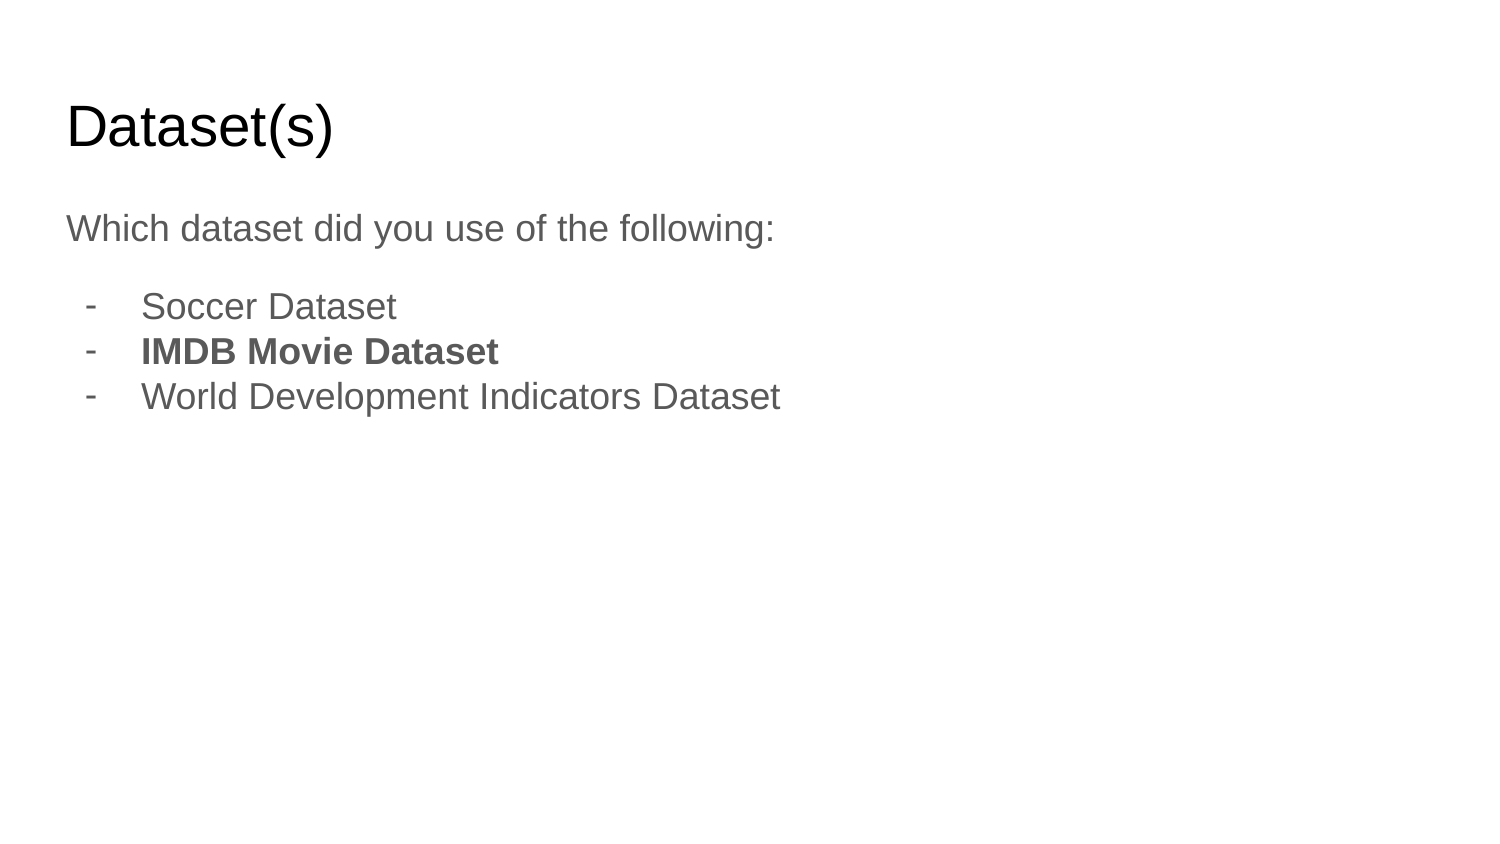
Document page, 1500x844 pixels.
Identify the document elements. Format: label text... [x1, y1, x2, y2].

list Which dataset did you use of the following: Soccer Dataset IMDB Movie Dataset World Development Indicators Dataset [51, 189, 1449, 750]
title Dataset(s) [51, 72, 1449, 167]
